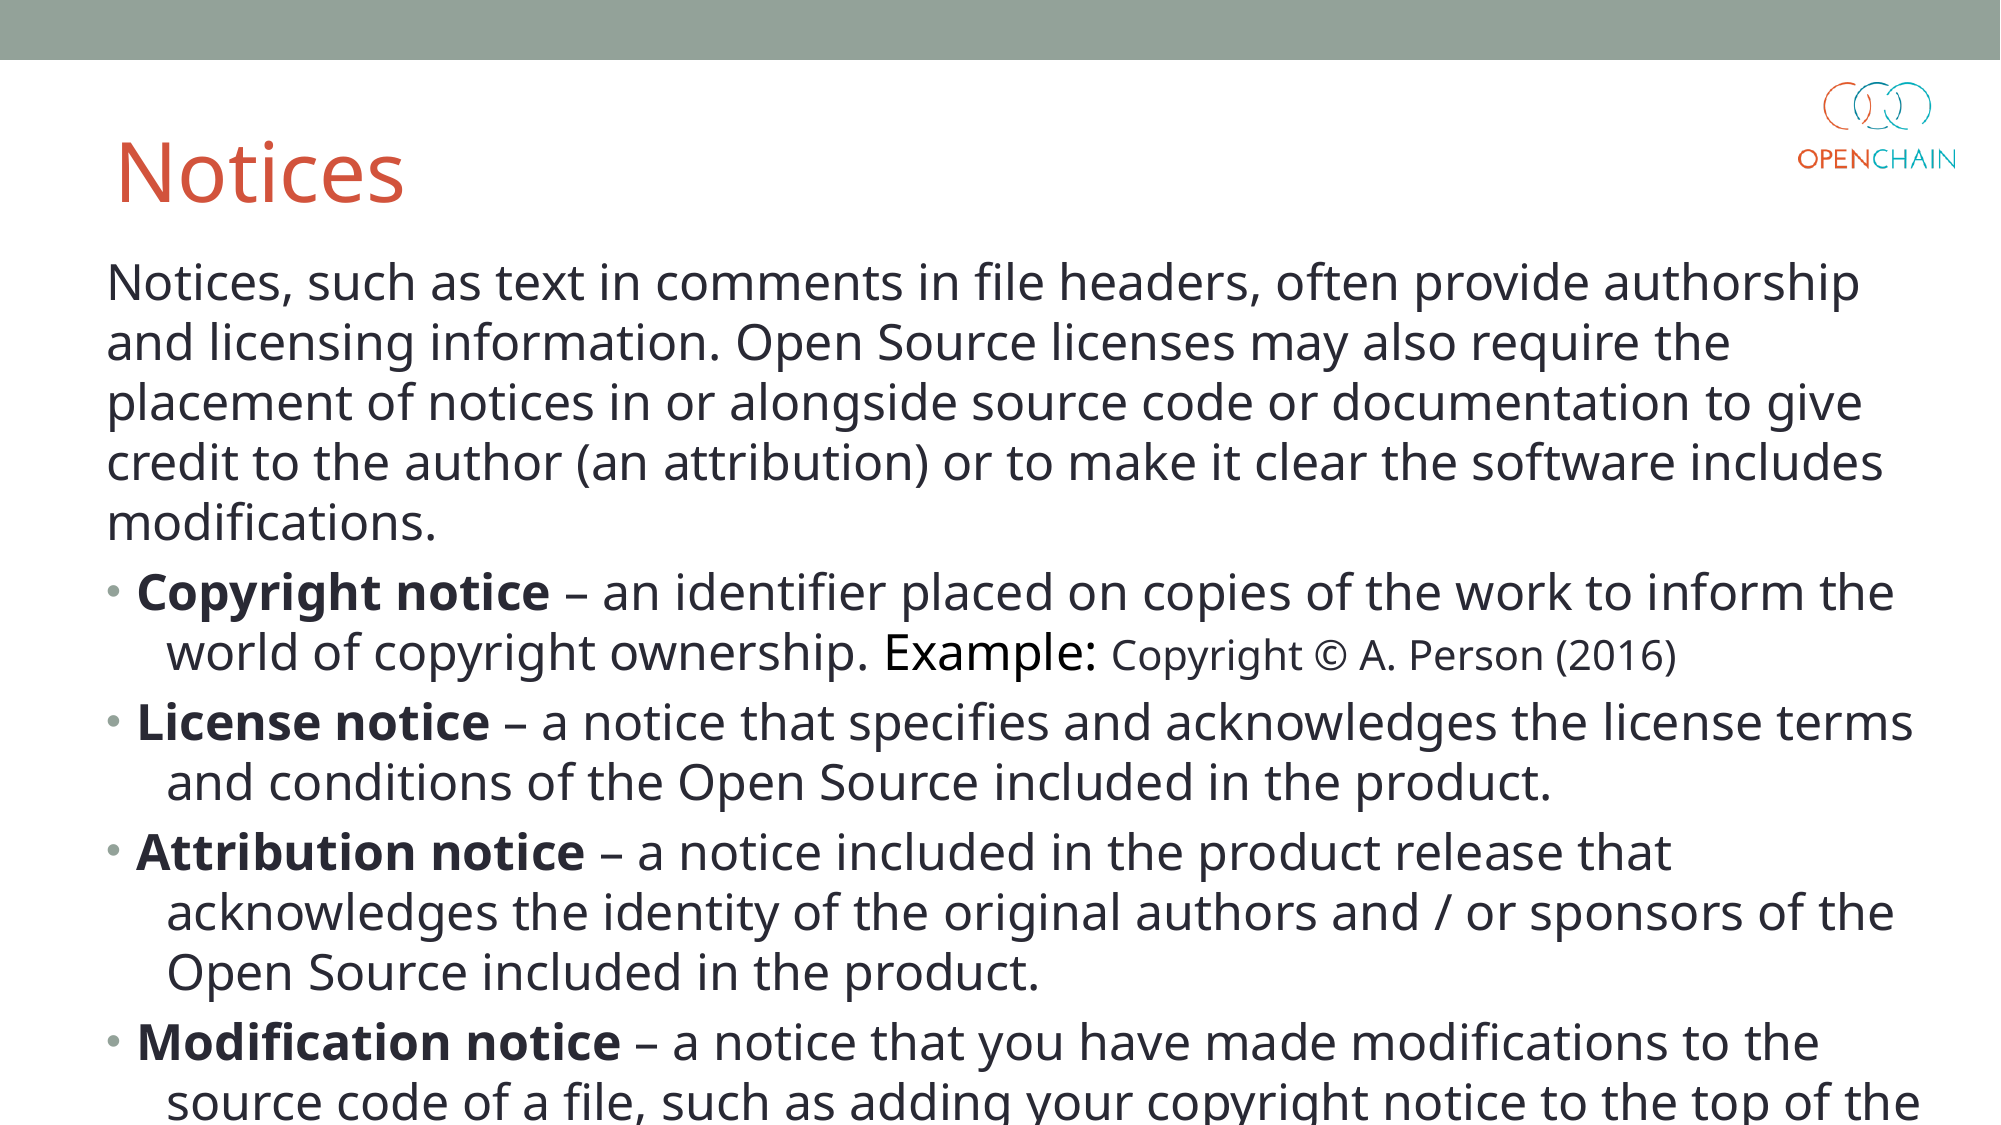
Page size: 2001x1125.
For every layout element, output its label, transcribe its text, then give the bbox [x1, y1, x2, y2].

text_box Notices, such as text in comments in file headers, often provide authorship and licensing information. Open Source licenses may also require the placement of notices in or alongside source code or documentation to give credit to the author (an attribution) or to make it clear the software includes modifications. Copyright notice – an identifier placed on copies of the work to inform the world of copyright ownership. Example: Copyright © A. Person (2016) License notice – a notice that specifies and acknowledges the license terms and conditions of the Open Source included in the product. Attribution notice – a notice included in the product release that acknowledges the identity of the original authors and / or sponsors of the Open Source included in the product. Modification notice – a notice that you have made modifications to the source code of a file, such as adding your copyright notice to the top of the file. [91, 243, 1970, 1125]
text_box Notices [100, 88, 1900, 243]
